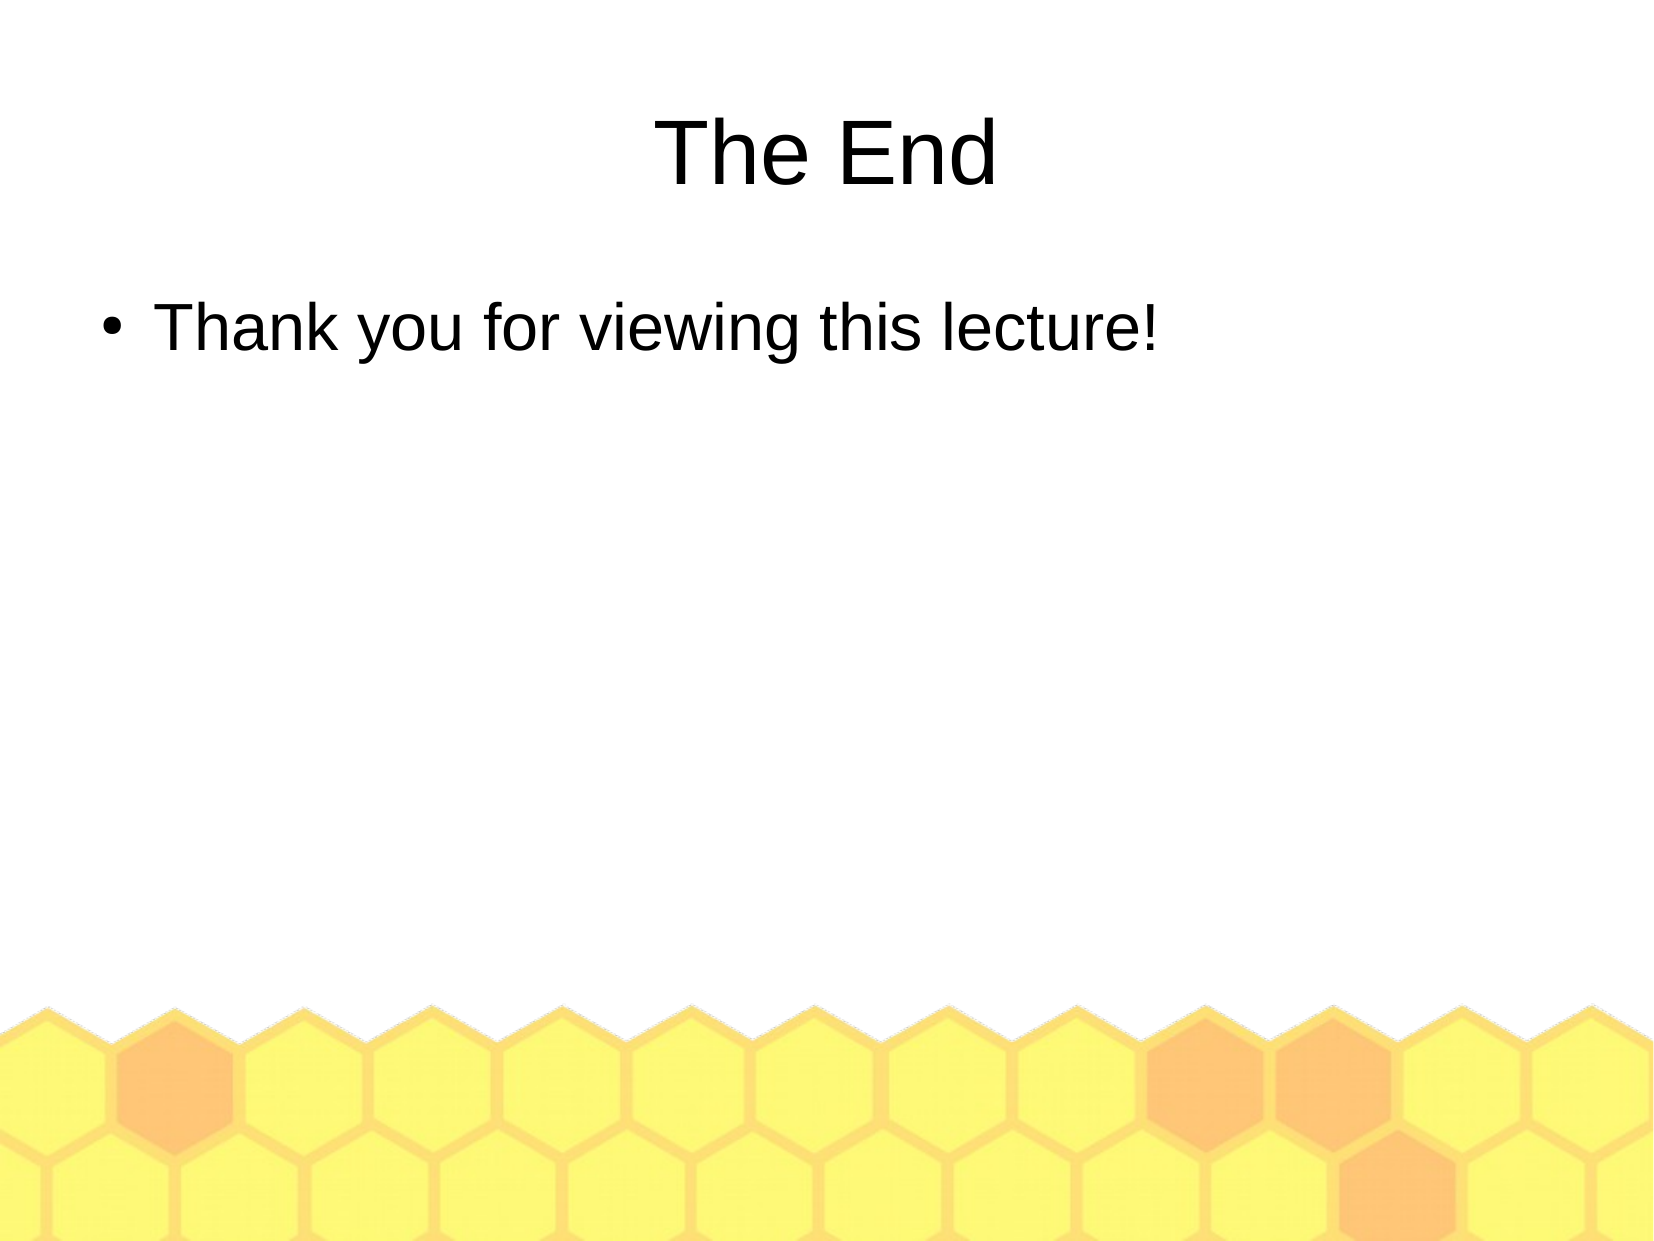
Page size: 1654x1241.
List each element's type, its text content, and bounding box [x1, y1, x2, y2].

list Thank you for viewing this lecture! [82, 290, 1571, 1010]
picture [0, 1001, 1654, 1241]
title The End [82, 49, 1571, 257]
